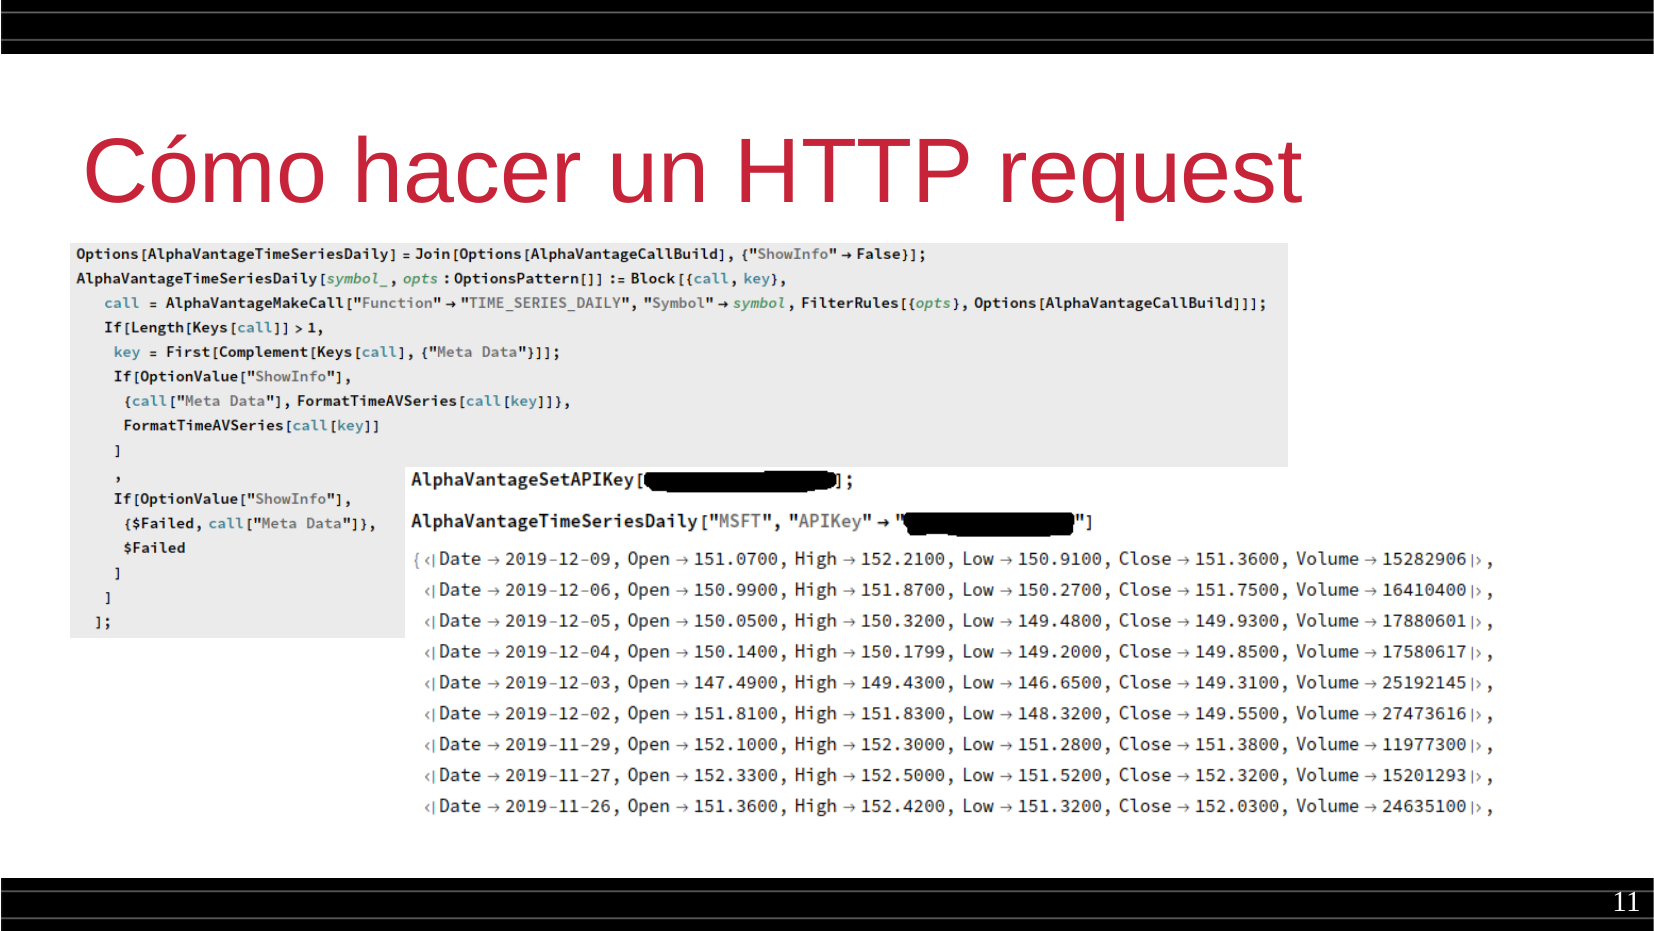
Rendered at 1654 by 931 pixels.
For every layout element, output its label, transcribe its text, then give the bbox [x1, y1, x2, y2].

title Cómo hacer un HTTP request [82, 92, 1571, 249]
picture [1, 0, 1654, 54]
picture [70, 243, 1501, 827]
picture [1, 878, 1654, 931]
